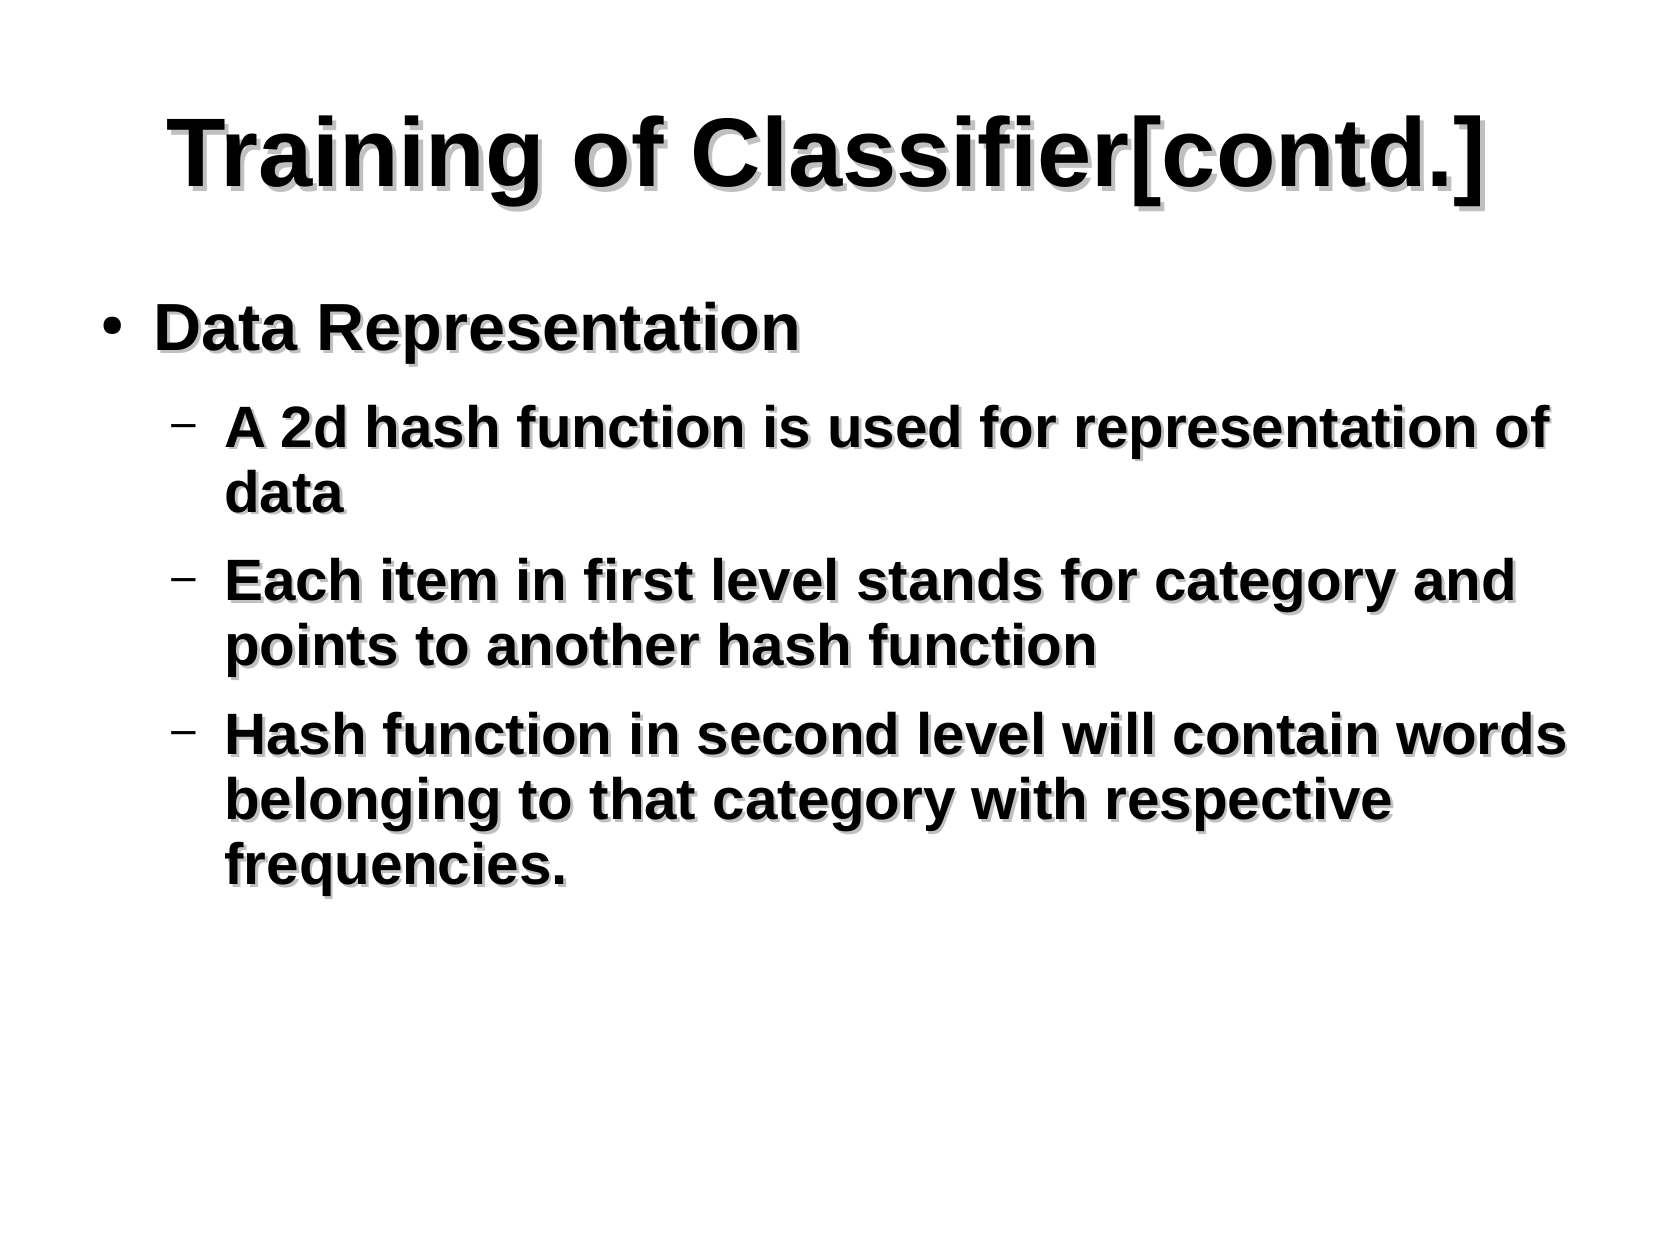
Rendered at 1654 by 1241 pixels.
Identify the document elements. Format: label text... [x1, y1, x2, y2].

list Data Representation A 2d hash function is used for representation of data Each item in first level stands for category and points to another hash function Hash function in second level will contain words belonging to that category with respective frequencies. [82, 290, 1571, 1010]
title Training of Classifier[contd.] [82, 49, 1571, 257]
